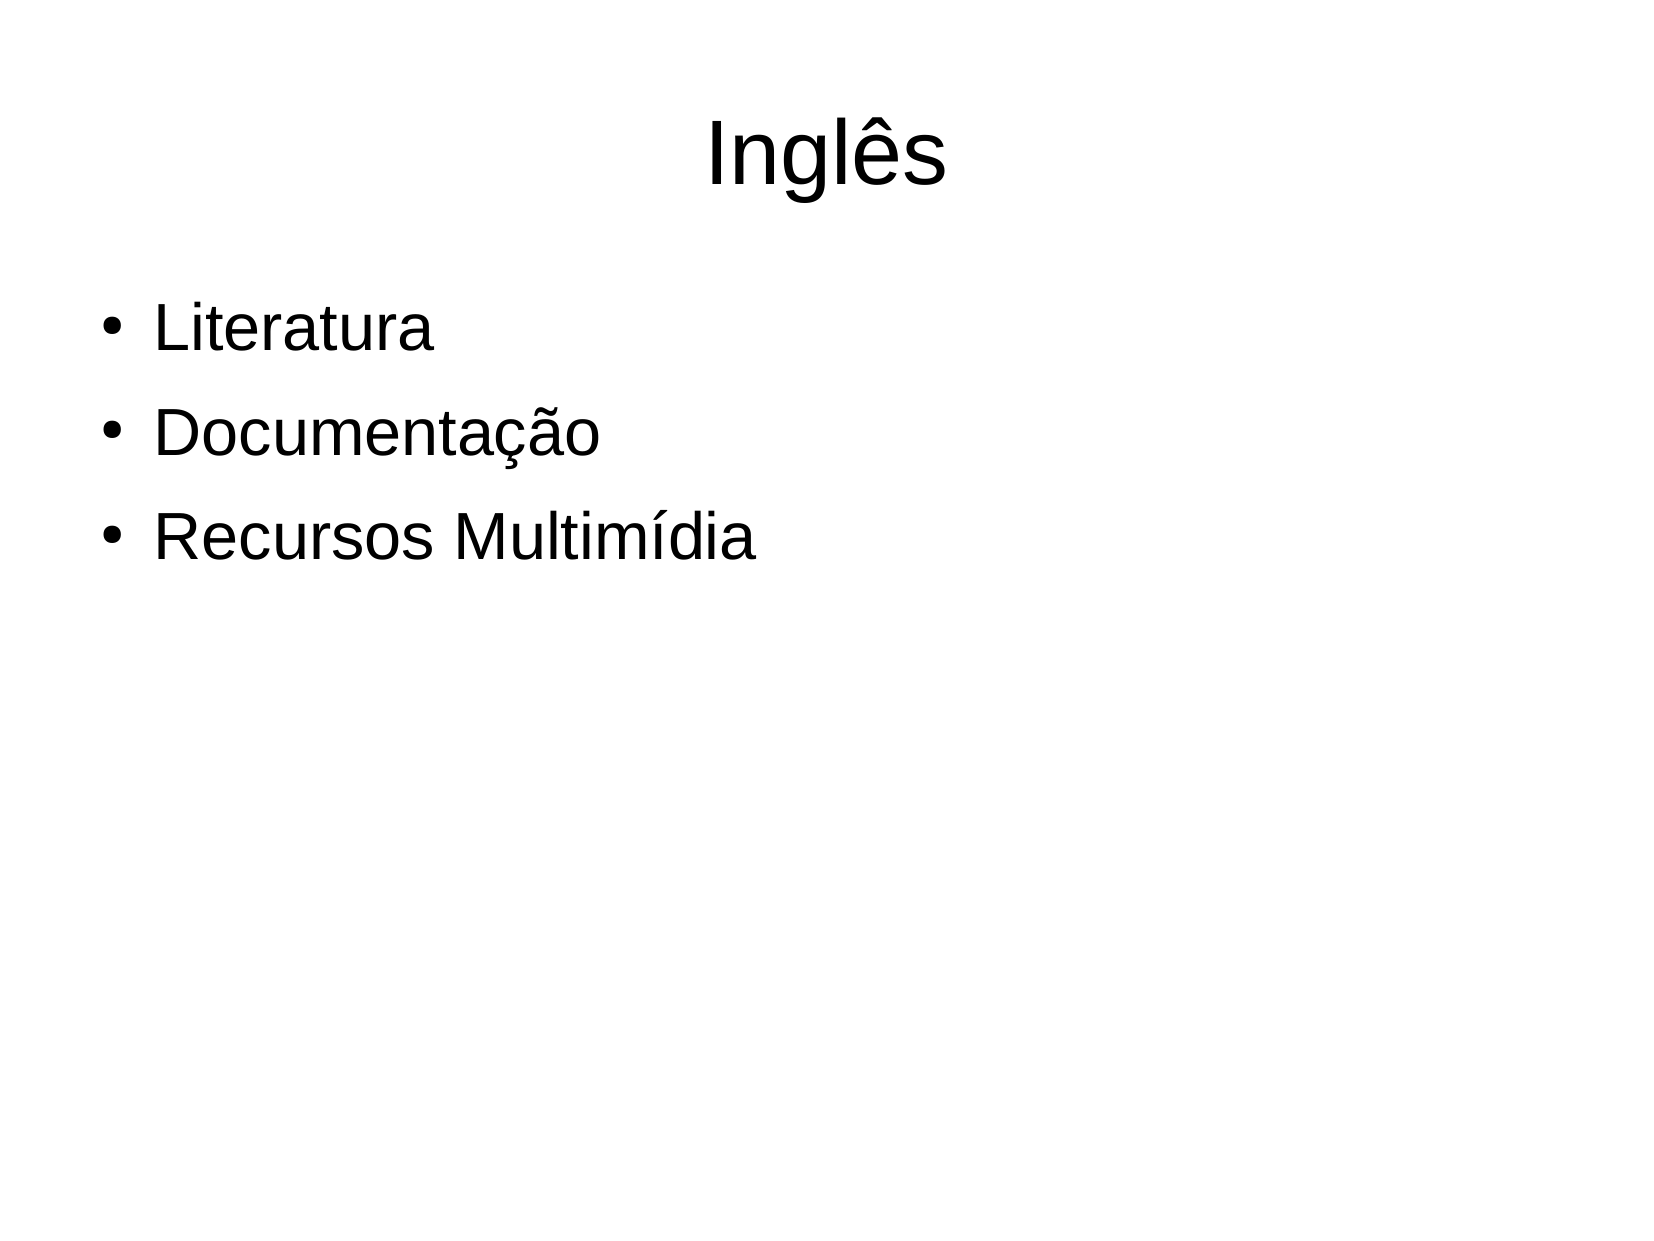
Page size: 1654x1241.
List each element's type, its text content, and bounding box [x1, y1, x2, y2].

title Inglês [82, 49, 1571, 257]
list Literatura Documentação Recursos Multimídia [82, 290, 1571, 1010]
